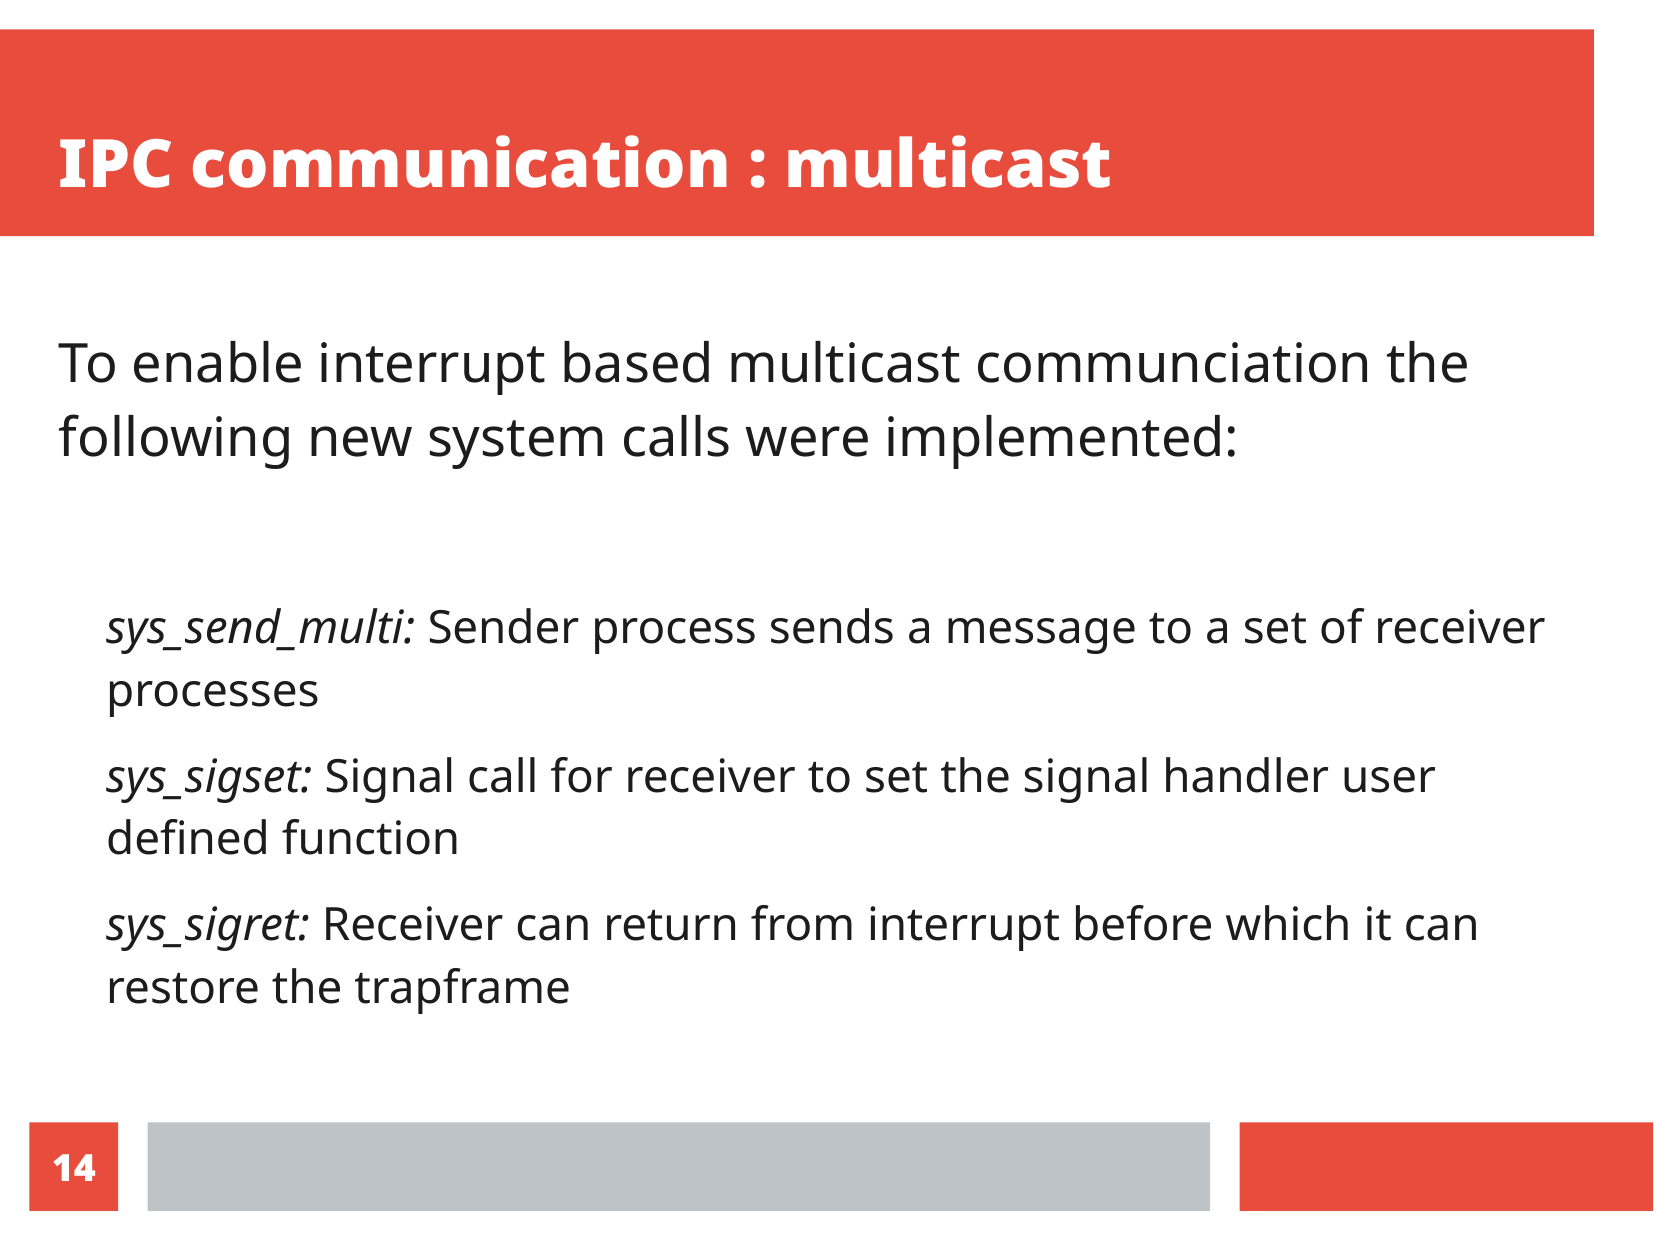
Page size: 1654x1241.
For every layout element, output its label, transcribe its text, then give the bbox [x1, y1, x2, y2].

title IPC communication : multicast [58, 59, 1594, 207]
list To enable interrupt based multicast communciation the following new system calls were implemented: sys_send_multi: Sender process sends a message to a set of receiver processes sys_sigset: Signal call for receiver to set the signal handler user defined function sys_sigret: Receiver can return from interrupt before which it can restore the trapframe [58, 324, 1565, 1093]
